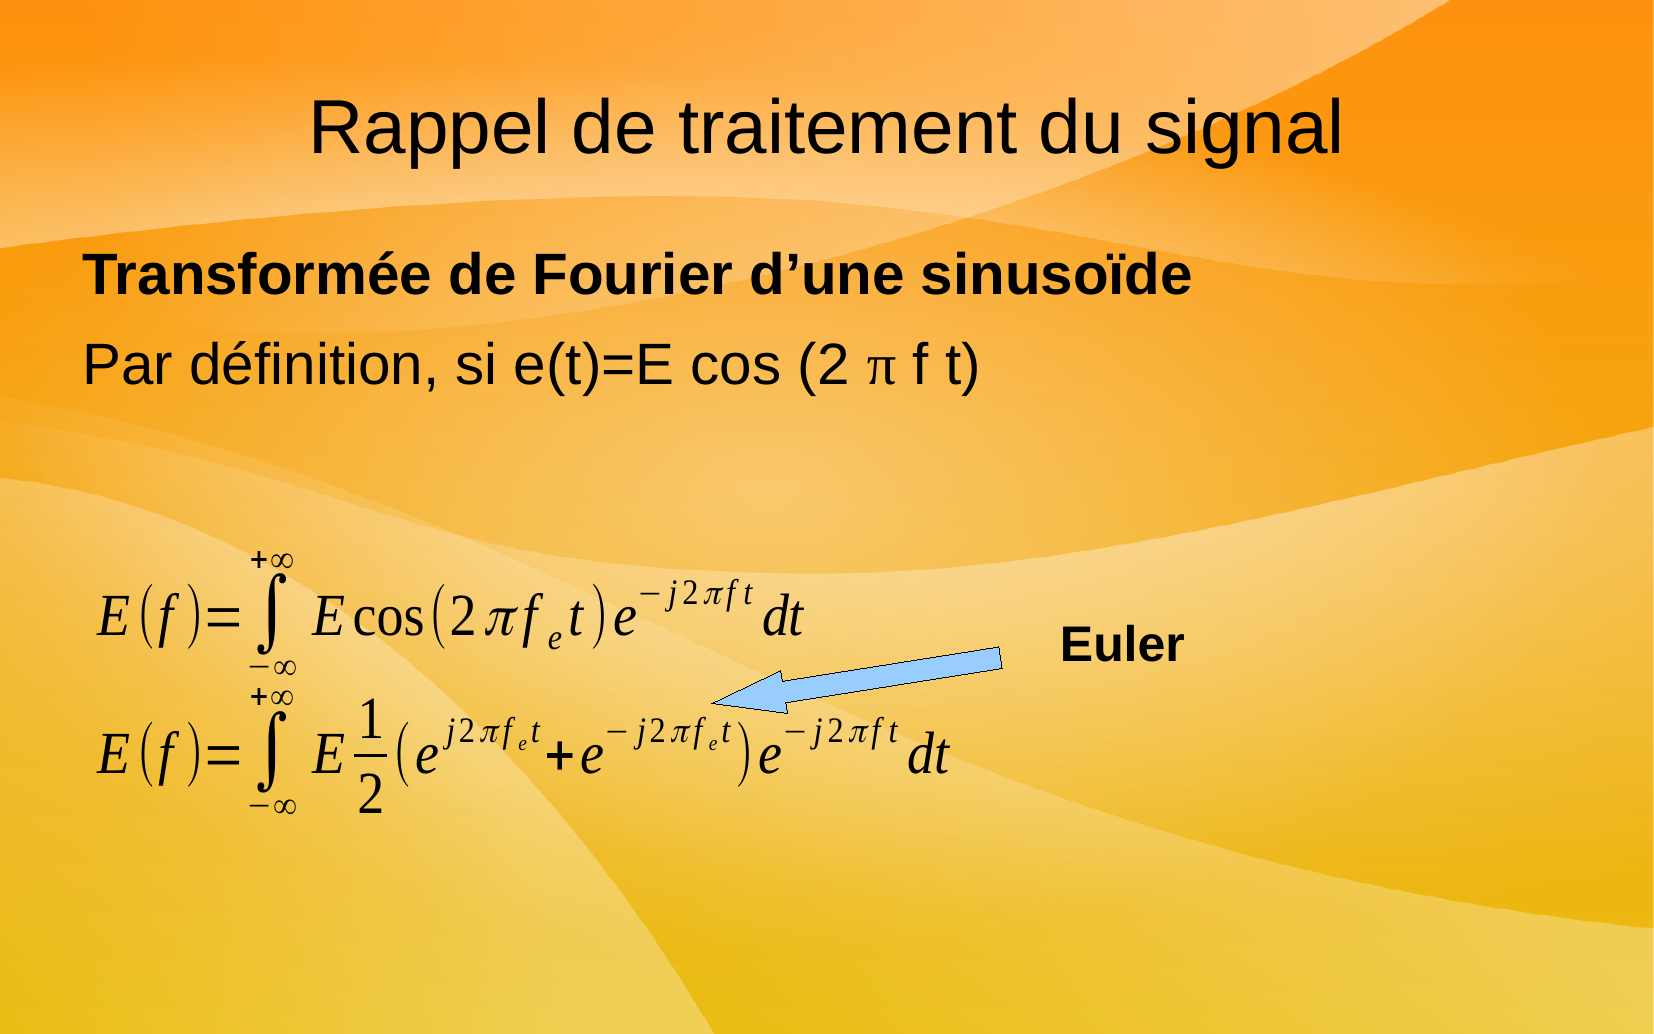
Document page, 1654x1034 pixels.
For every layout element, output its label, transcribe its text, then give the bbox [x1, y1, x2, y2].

list Transformée de Fourier d’une sinusoïde Par définition, si e(t)=E cos (2 π f t) [82, 241, 1571, 940]
chart [88, 549, 814, 678]
picture [0, 0, 1654, 1034]
text_box Euler [1045, 608, 1459, 680]
text_box [711, 646, 1003, 714]
chart [88, 685, 959, 827]
title Rappel de traitement du signal [82, 41, 1571, 214]
